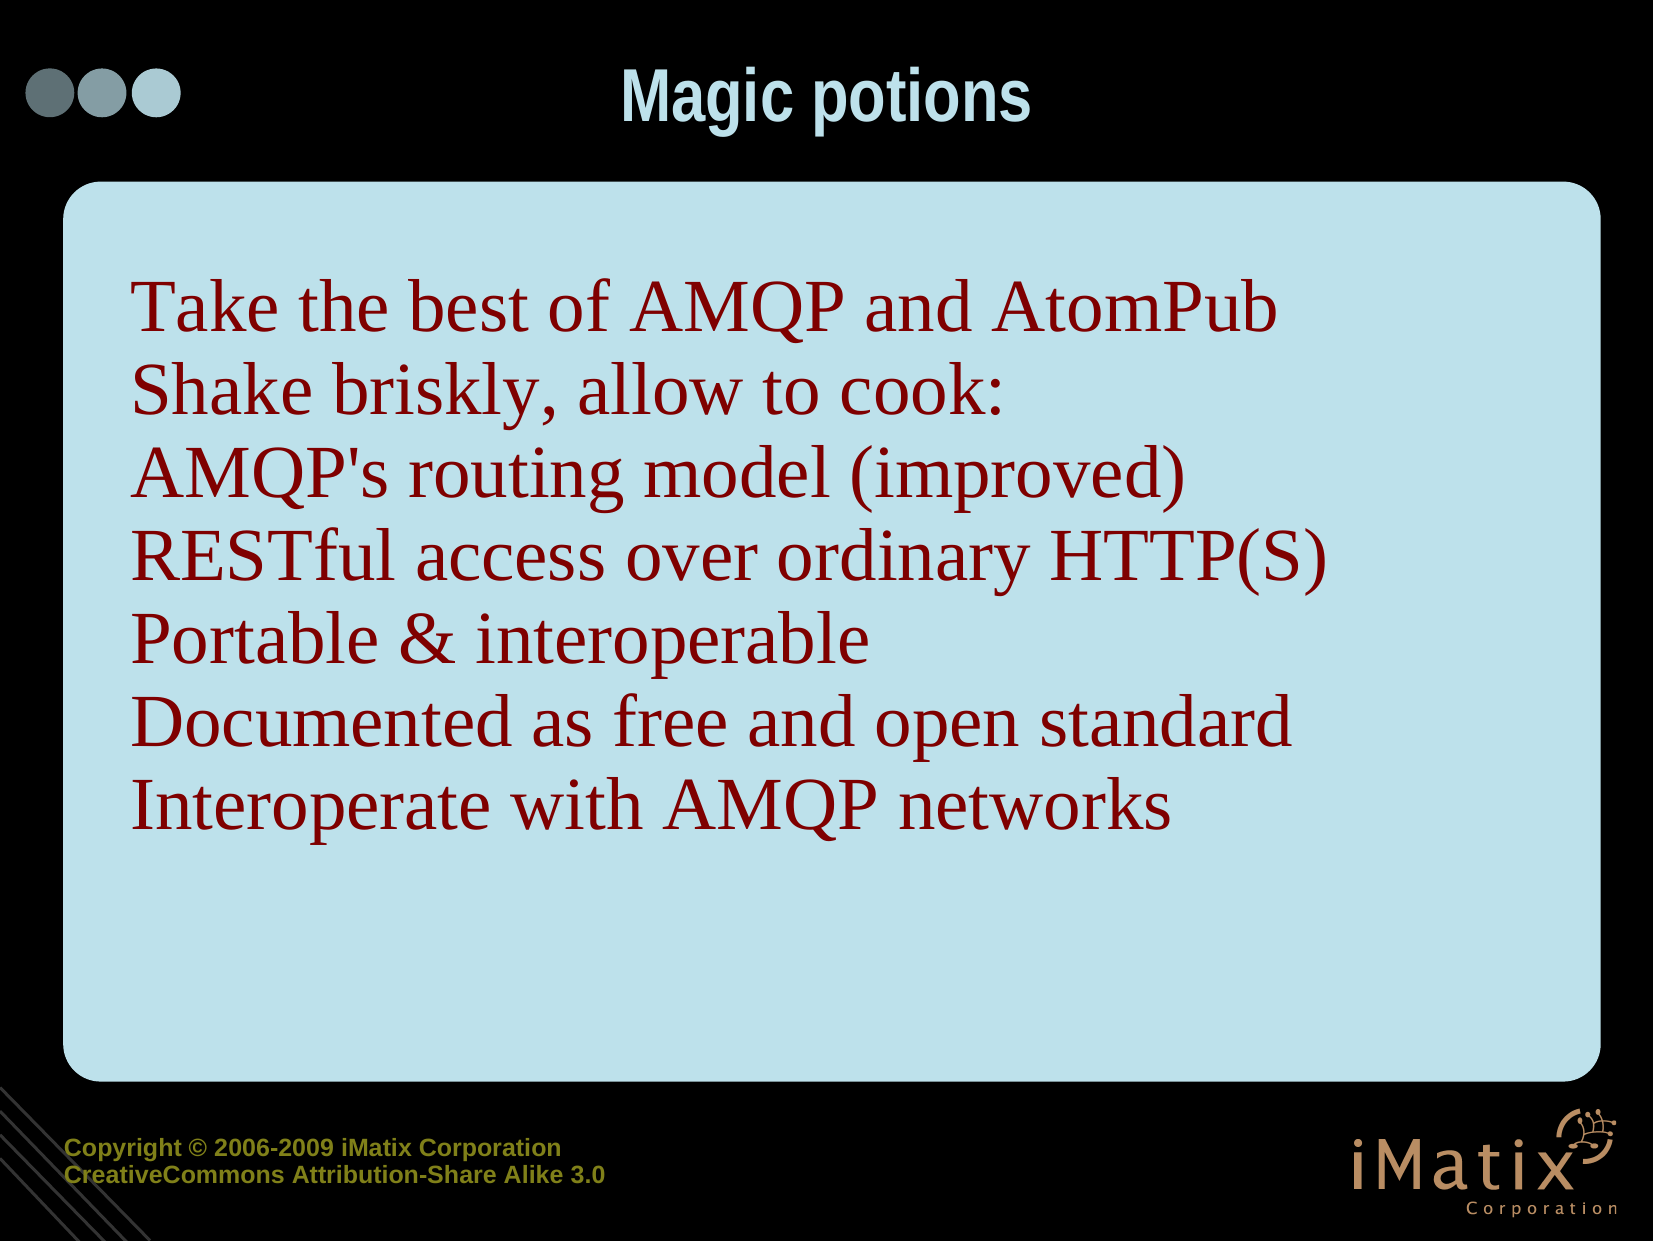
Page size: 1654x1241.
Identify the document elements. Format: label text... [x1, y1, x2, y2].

title Magic potions [0, 0, 1653, 188]
list Take the best of AMQP and AtomPub Shake briskly, allow to cook: AMQP's routing model (improved) RESTful access over ordinary HTTP(S) Portable & interoperable Documented as free and open standard Interoperate with AMQP networks [118, 264, 1509, 1010]
picture [1354, 1108, 1617, 1219]
